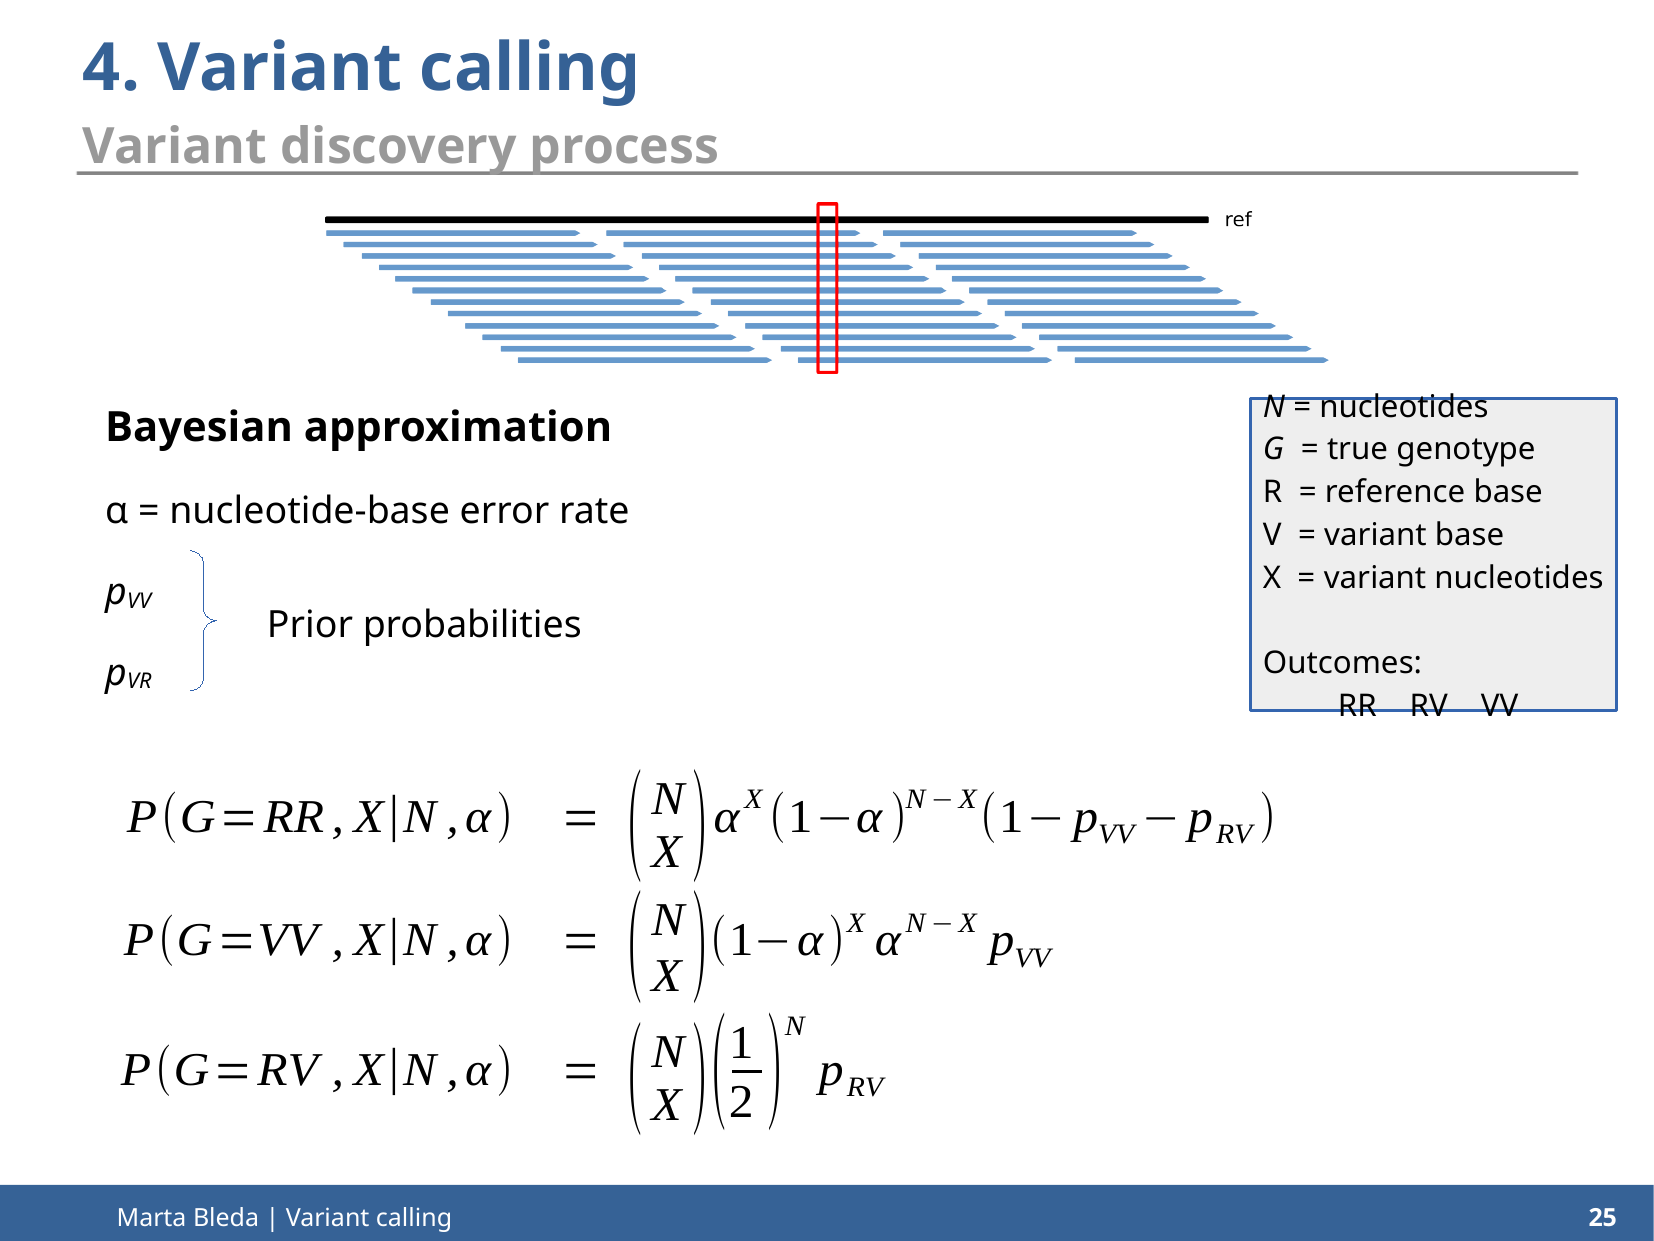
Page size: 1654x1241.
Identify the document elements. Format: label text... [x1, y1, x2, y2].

text_box N = nucleotides G = true genotype R = reference base V = variant base X = variant nucleotides Outcomes: RR RV VV [1250, 398, 1617, 711]
text_box Prior probabilities [252, 590, 679, 649]
list Bayesian approximation α = nucleotide-base error rate pVV pVR [105, 396, 1572, 1139]
title 4. Variant calling Variant discovery process [82, 31, 1571, 166]
picture [74, 170, 490, 175]
chart [105, 761, 1287, 1138]
picture [540, 170, 1580, 175]
picture [497, 170, 533, 175]
picture [325, 202, 1329, 374]
